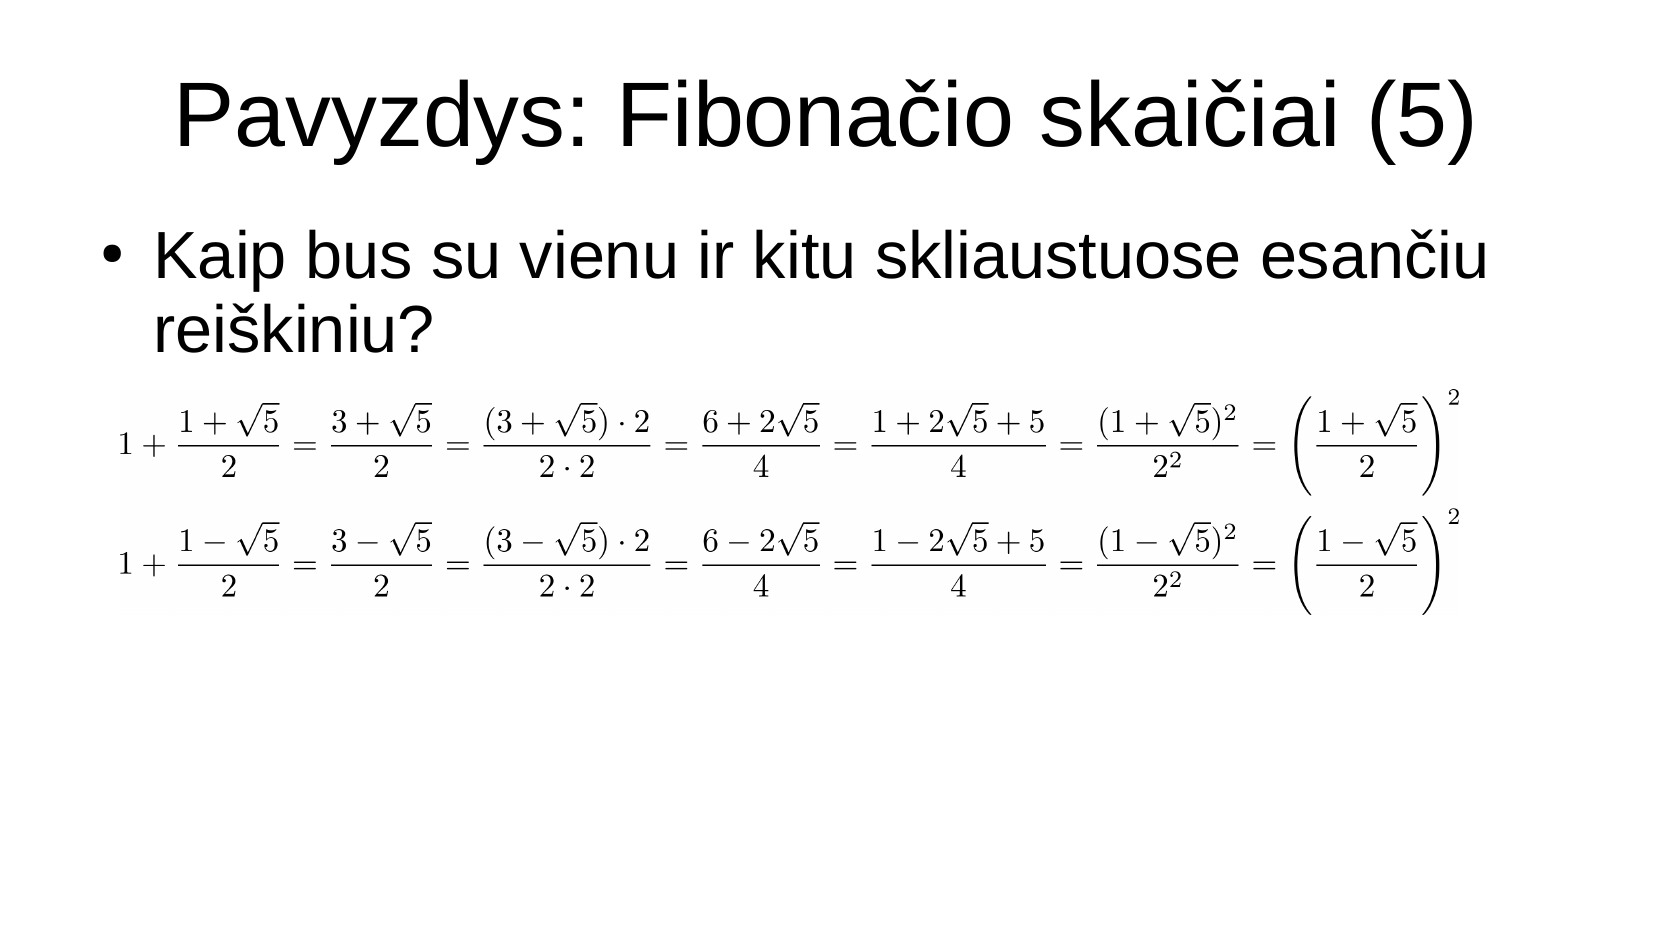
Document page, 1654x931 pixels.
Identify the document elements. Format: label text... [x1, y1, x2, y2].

picture [120, 389, 1459, 616]
title Pavyzdys: Fibonačio skaičiai (5) [82, 37, 1571, 193]
list Kaip bus su vienu ir kitu skliaustuose esančiu reiškiniu? [82, 217, 1571, 758]
